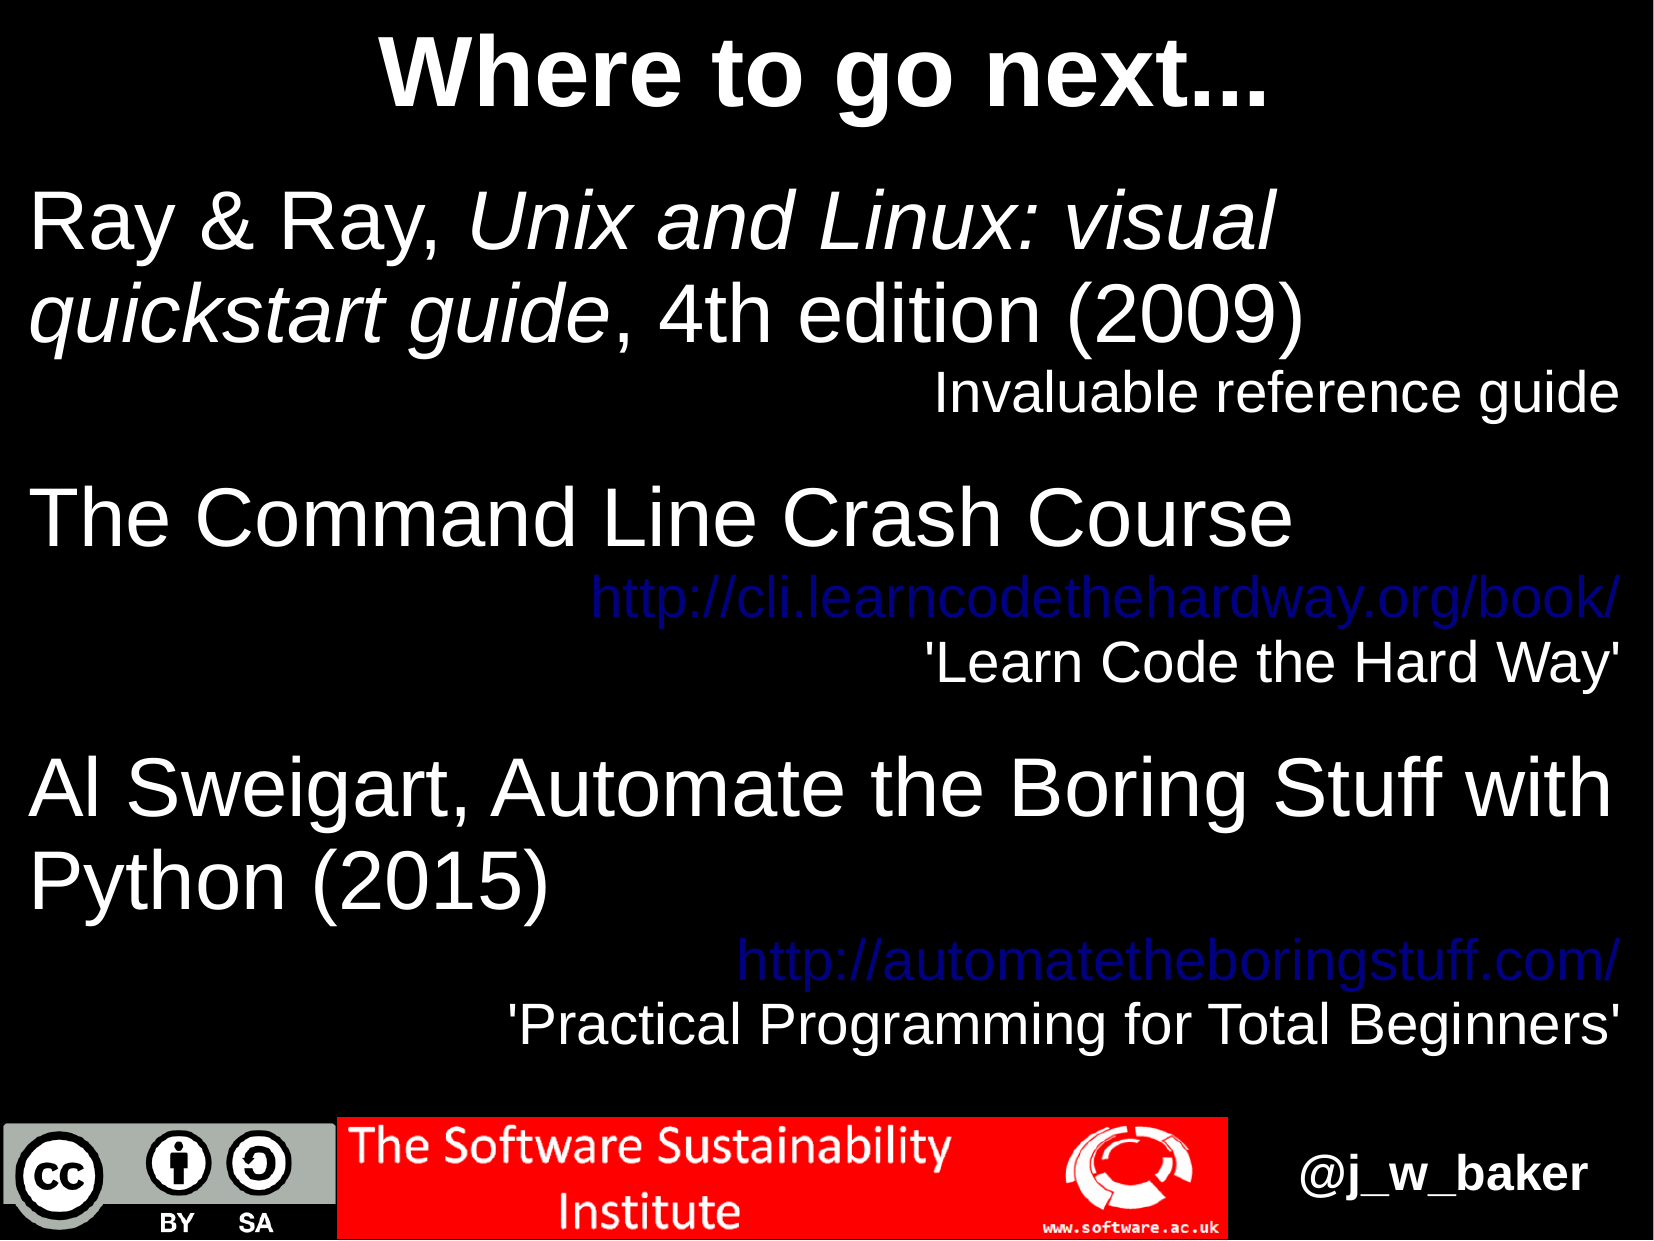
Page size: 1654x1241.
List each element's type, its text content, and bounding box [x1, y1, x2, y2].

text_box Where to go next... Ray & Ray, Unix and Linux: visual quickstart guide, 4th edition (2009) Invaluable reference guide The Command Line Crash Course http://cli.learncodethehardway.org/book/ 'Learn Code the Hard Way' Al Sweigart, Automate the Boring Stuff with Python (2015) http://automatetheboringstuff.com/ 'Practical Programming for Total Beginners' [28, 13, 1623, 1060]
text_box @j_w_baker [1266, 1085, 1622, 1241]
picture [0, 1117, 1228, 1239]
